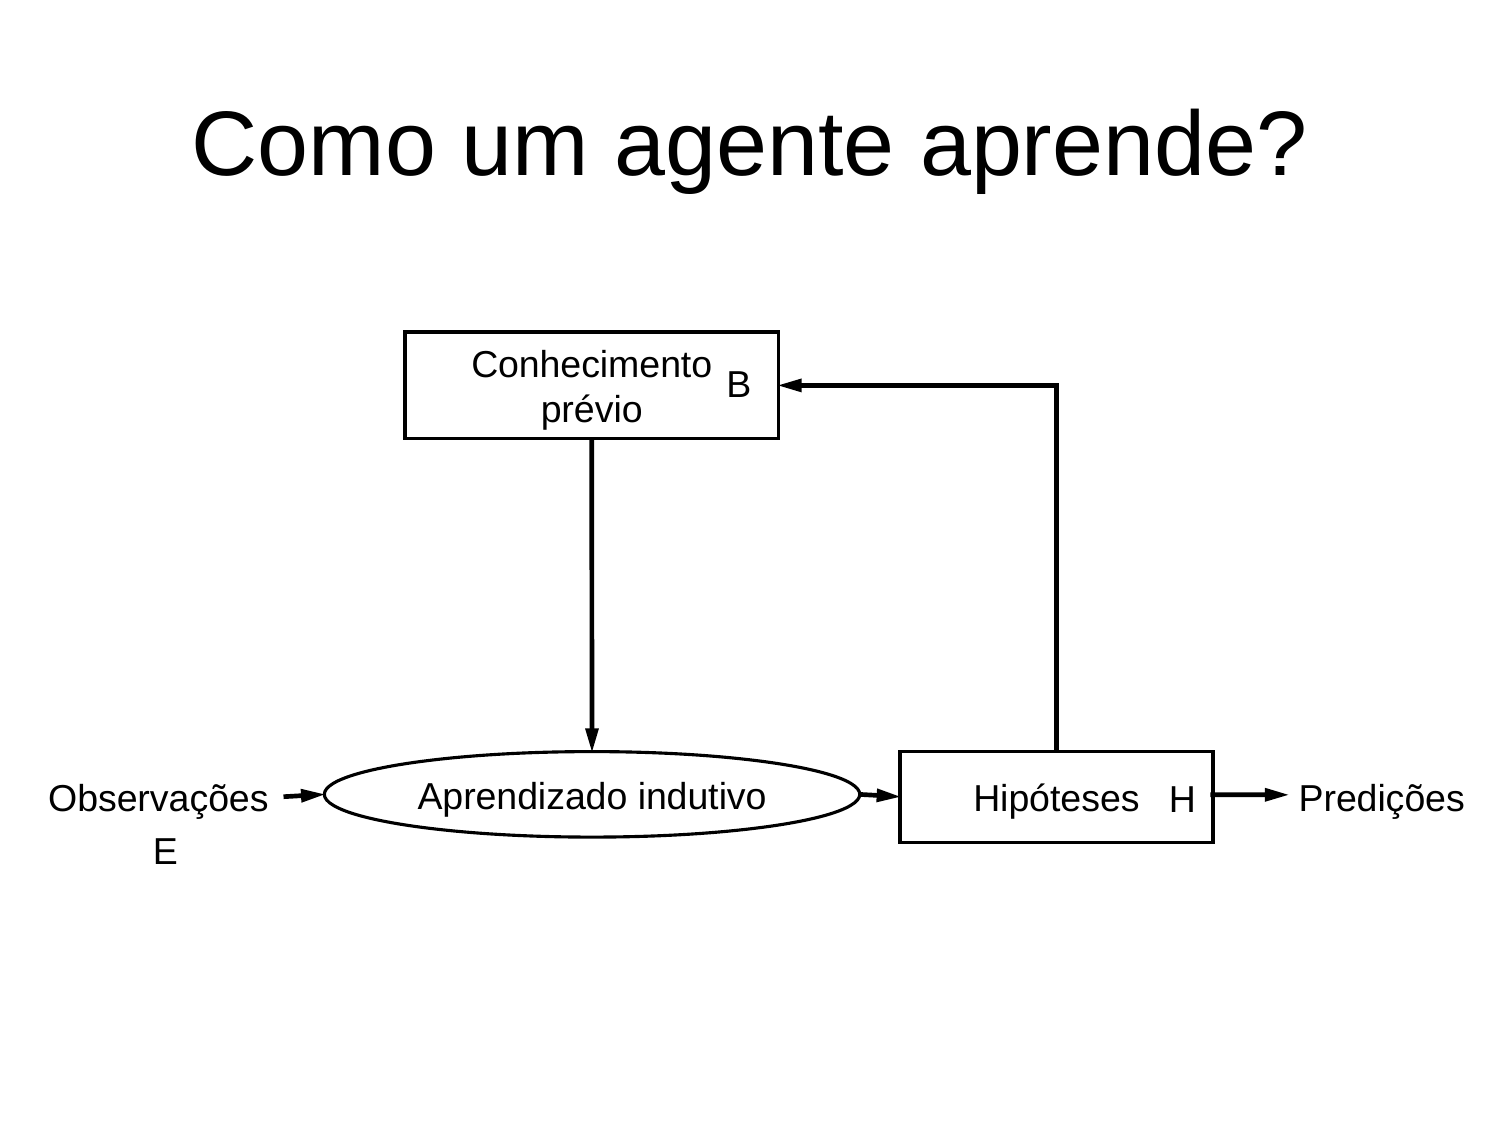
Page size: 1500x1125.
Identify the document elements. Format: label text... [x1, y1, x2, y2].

text_box Aprendizado indutivo [324, 751, 860, 838]
title Como um agente aprende? [75, 45, 1426, 233]
text_box Conhecimento prévio [404, 332, 779, 439]
text_box B [711, 352, 767, 414]
text_box H [1153, 767, 1211, 828]
text_box Predições [1283, 766, 1480, 827]
text_box Observações [33, 766, 284, 827]
text_box E [138, 818, 193, 880]
text_box Hipóteses [900, 751, 1213, 843]
